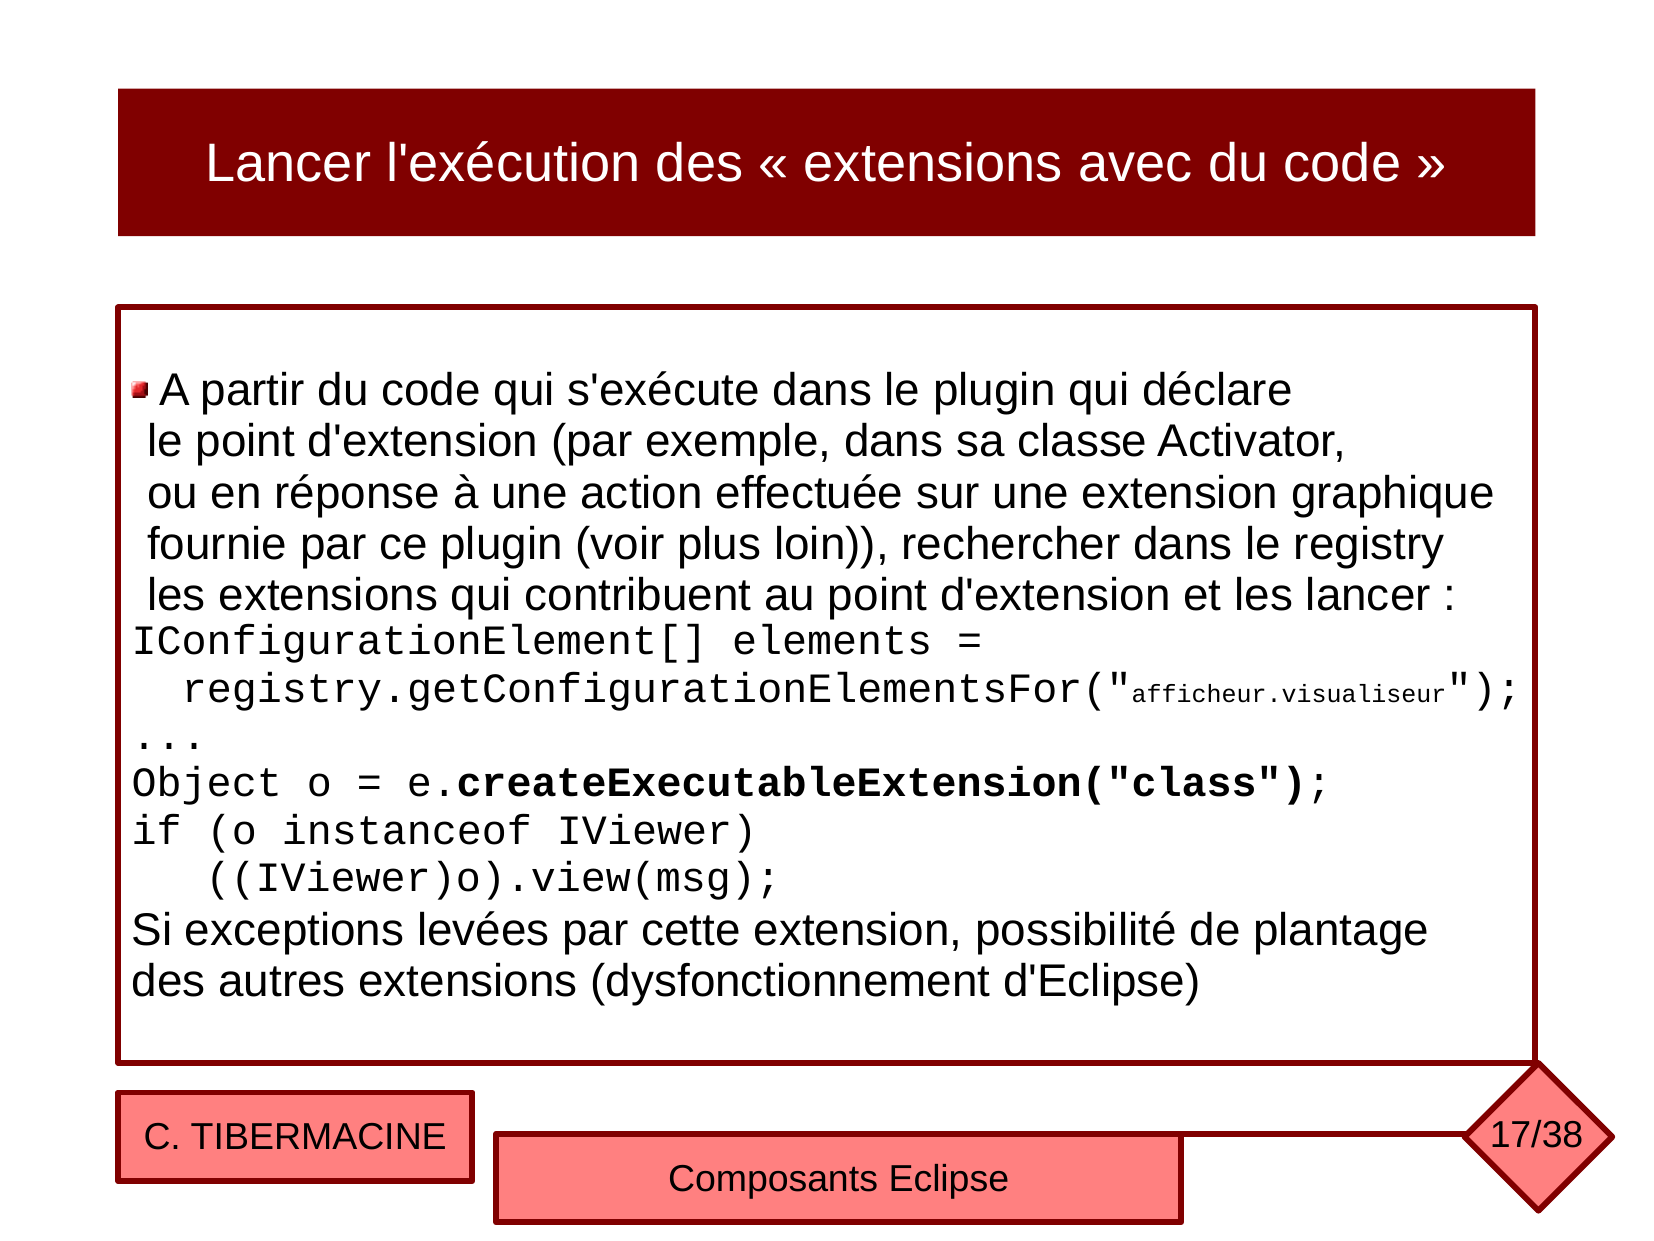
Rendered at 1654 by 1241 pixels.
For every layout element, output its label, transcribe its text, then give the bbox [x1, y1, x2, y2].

text_box A partir du code qui s'exécute dans le plugin qui déclare le point d'extension (par exemple, dans sa classe Activator, ou en réponse à une action effectuée sur une extension graphique fournie par ce plugin (voir plus loin)), rechercher dans le registry les extensions qui contribuent au point d'extension et les lancer : IConfigurationElement[] elements = registry.getConfigurationElementsFor("afficheur.visualiseur"); ... Object o = e.createExecutableExtension("class"); if (o instanceof IViewer) ((IViewer)o).view(msg); Si exceptions levées par cette extension, possibilité de plantage des autres extensions (dysfonctionnement d'Eclipse) [118, 307, 1536, 1063]
text_box [1495, 1062, 1582, 1106]
text_box [1464, 1126, 1475, 1148]
text_box Lancer l'exécution des « extensions avec du code » [118, 88, 1536, 237]
text_box C. TIBERMACINE [118, 1092, 473, 1182]
text_box Composants Eclipse [496, 1133, 1182, 1223]
text_box <numéro>/38 [1475, 1106, 1654, 1163]
text_box [1490, 1163, 1587, 1211]
picture [131, 381, 148, 398]
